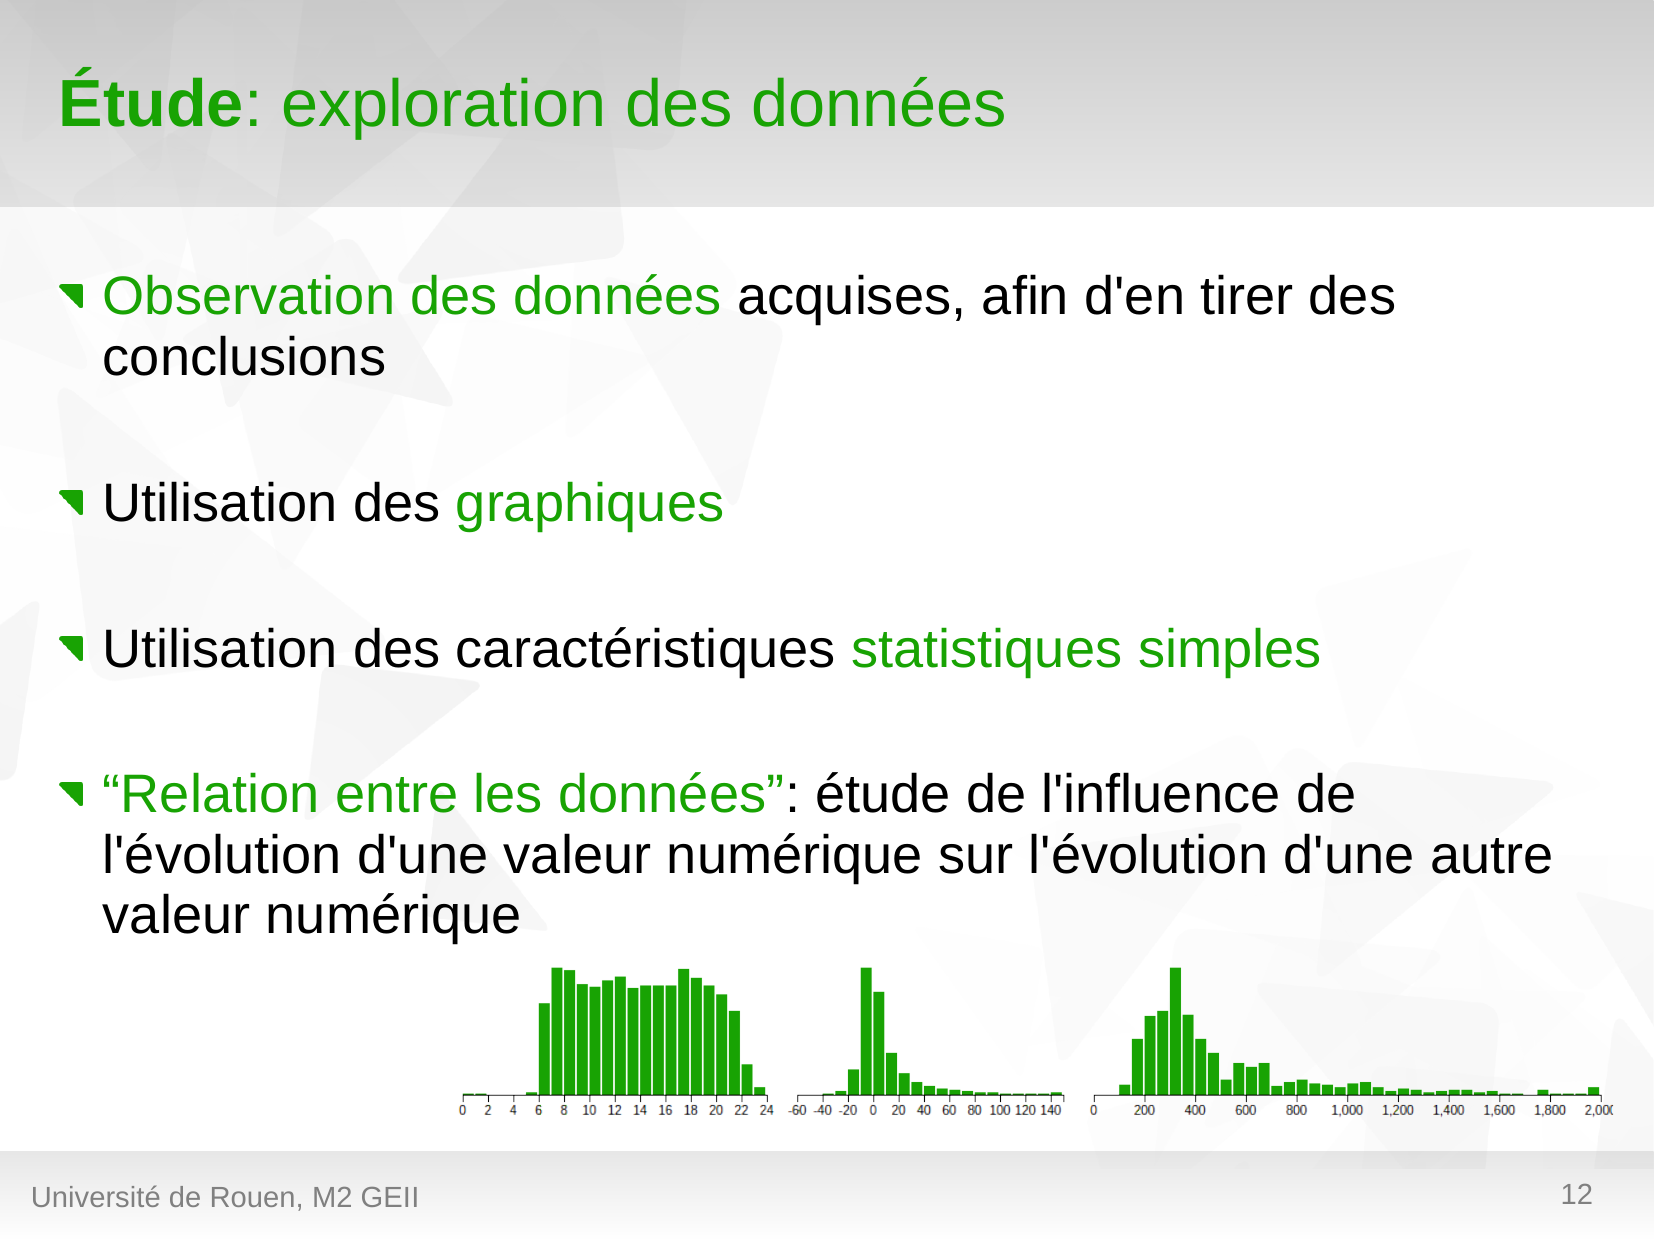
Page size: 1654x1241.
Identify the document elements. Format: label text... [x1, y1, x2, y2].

title Étude: exploration des données [59, 29, 1595, 178]
picture [0, 0, 783, 931]
picture [450, 548, 1654, 1169]
list Observation des données acquises, afin d'en tirer des conclusions Utilisation des graphiques Utilisation des caractéristiques statistiques simples “Relation entre les données”: étude de l'influence de l'évolution d'une valeur numérique sur l'évolution d'une autre valeur numérique [59, 265, 1595, 986]
